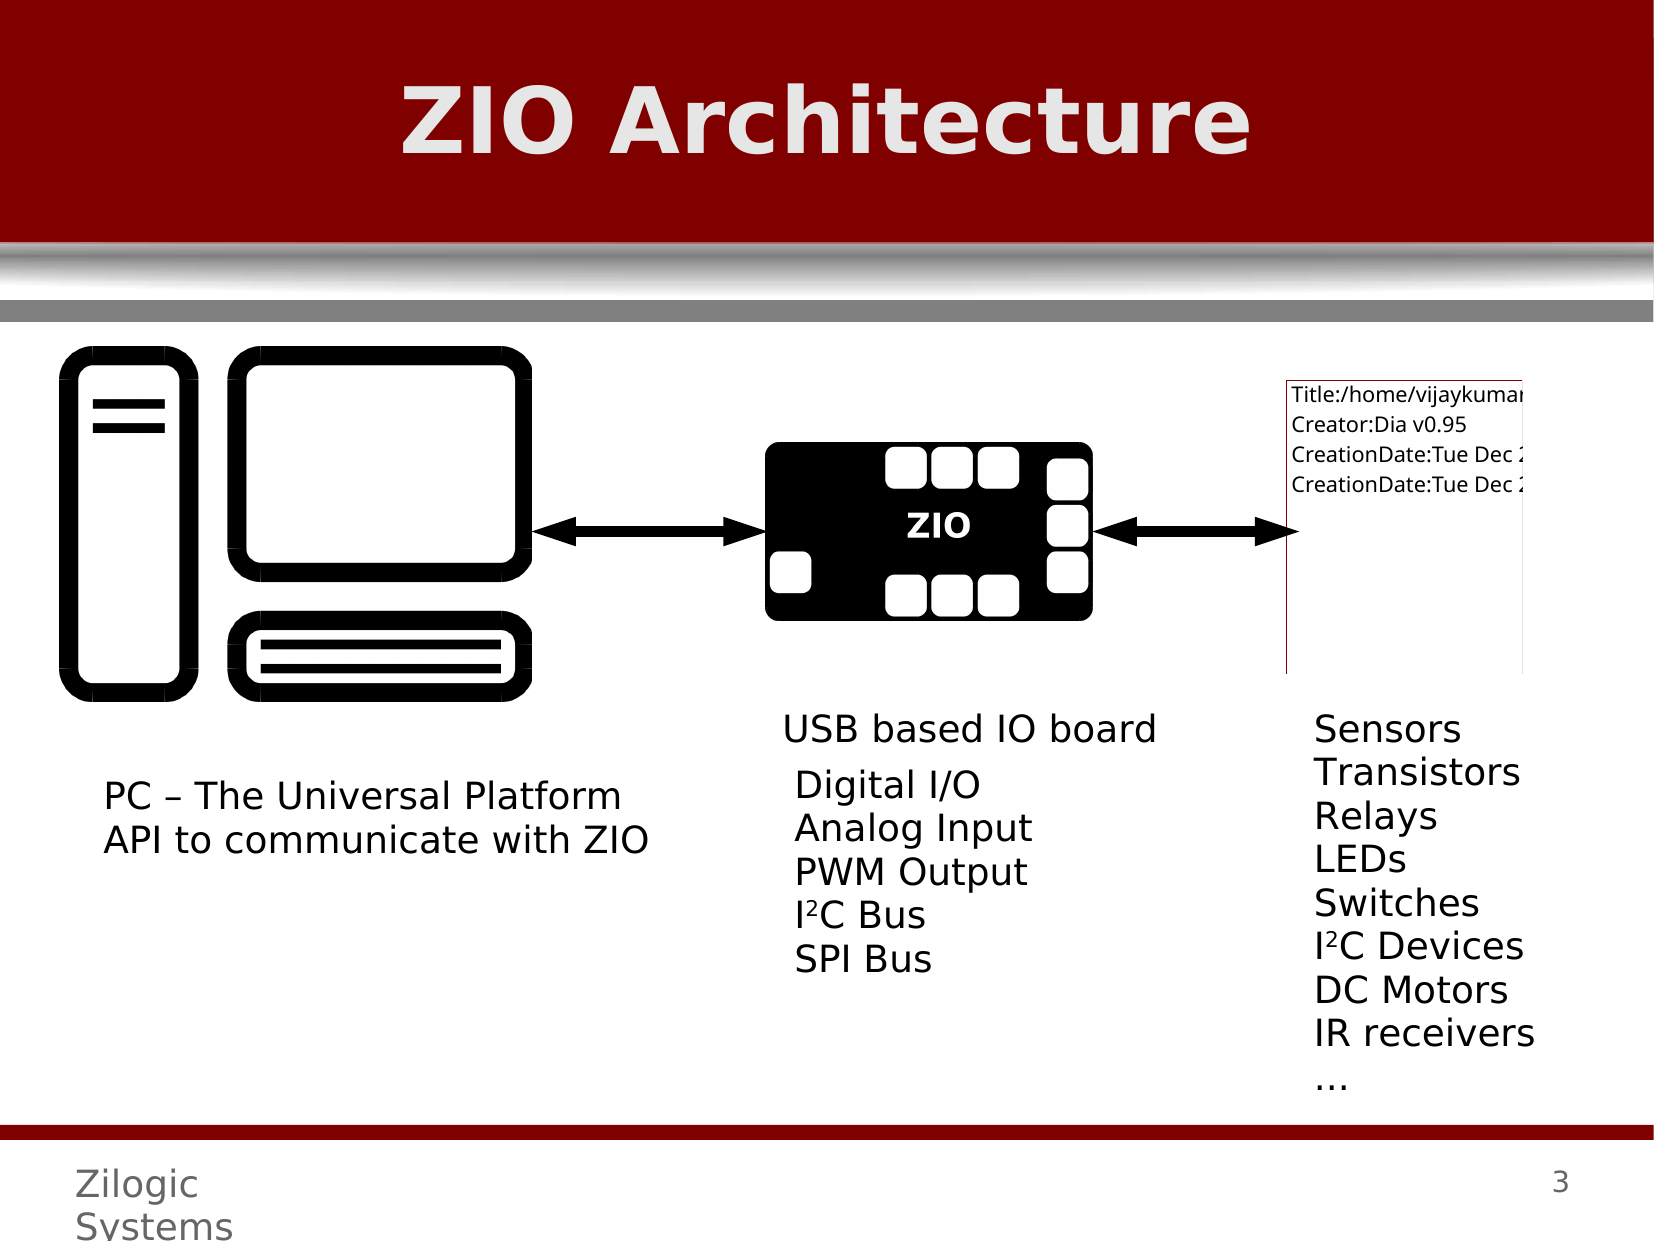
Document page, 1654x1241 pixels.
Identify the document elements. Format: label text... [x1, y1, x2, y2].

text_box PC – The Universal Platform API to communicate with ZIO [88, 767, 601, 870]
picture [1284, 378, 1523, 674]
text_box USB based IO board Digital I/O Analog Input PWM Output I2C Bus SPI Bus [767, 700, 1129, 990]
picture [59, 346, 532, 702]
text_box Sensors Transistors Relays LEDs Switches I2C Devices DC Motors IR receivers ... [1299, 700, 1625, 1108]
title ZIO Architecture [82, 18, 1571, 226]
picture [765, 442, 1093, 621]
